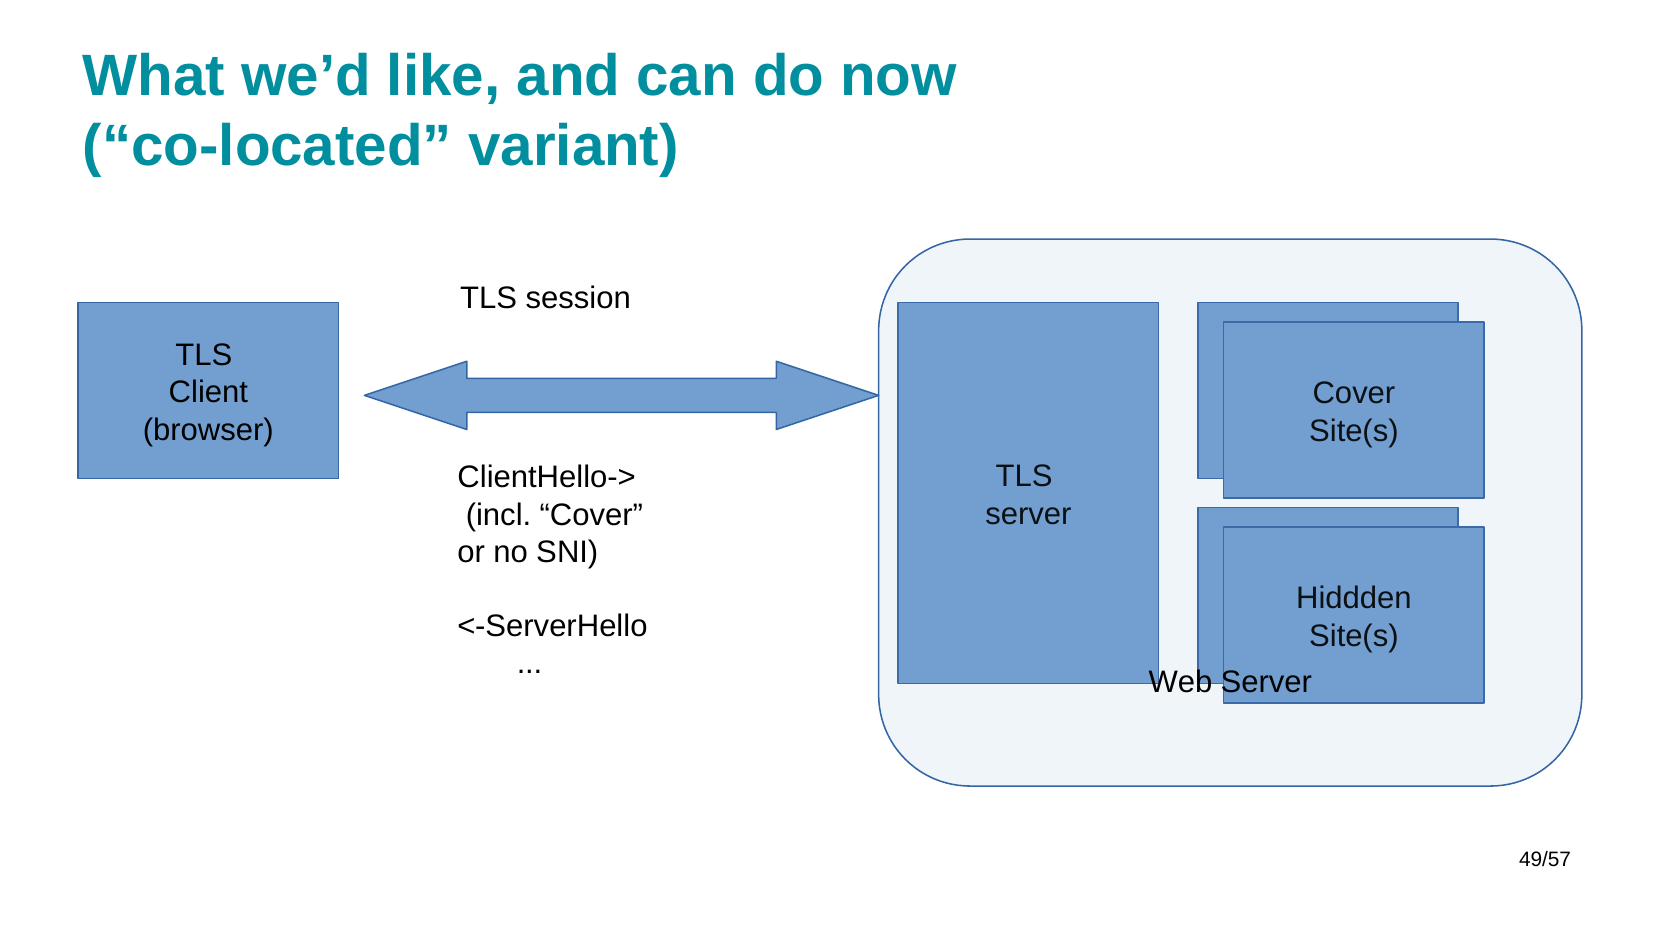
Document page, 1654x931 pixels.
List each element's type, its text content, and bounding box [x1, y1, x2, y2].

text_box Web Server [878, 239, 1582, 787]
text_box [364, 361, 878, 430]
text_box What we’d like, and can do now (“co-located” variant) [82, 36, 1571, 193]
text_box TLS session [445, 270, 782, 333]
text_box TLS Client (browser) [78, 302, 339, 479]
text_box ClientHello-> (incl. “Cover” or no SNI) <-ServerHello ... [442, 449, 822, 760]
